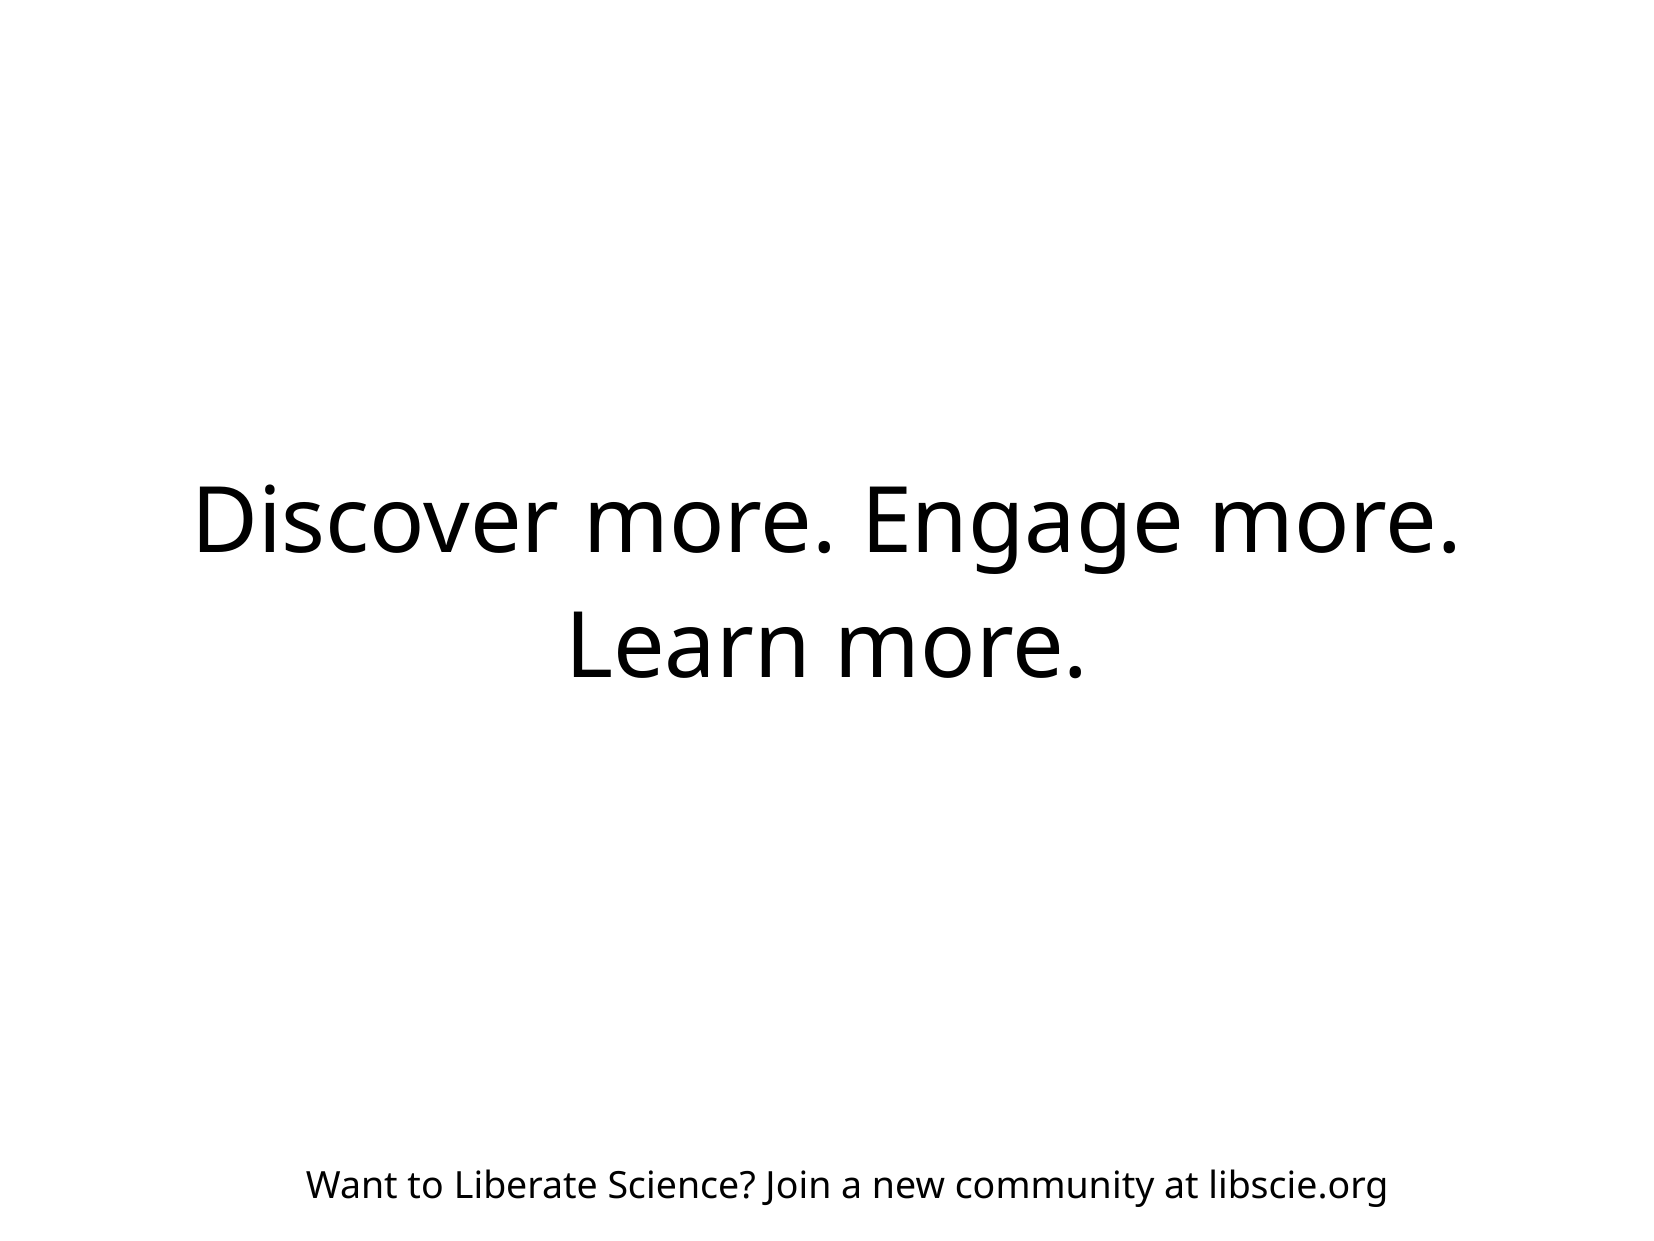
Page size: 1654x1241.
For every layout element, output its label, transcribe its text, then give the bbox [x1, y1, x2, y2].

title Discover more. Engage more. Learn more. [82, 469, 1571, 691]
